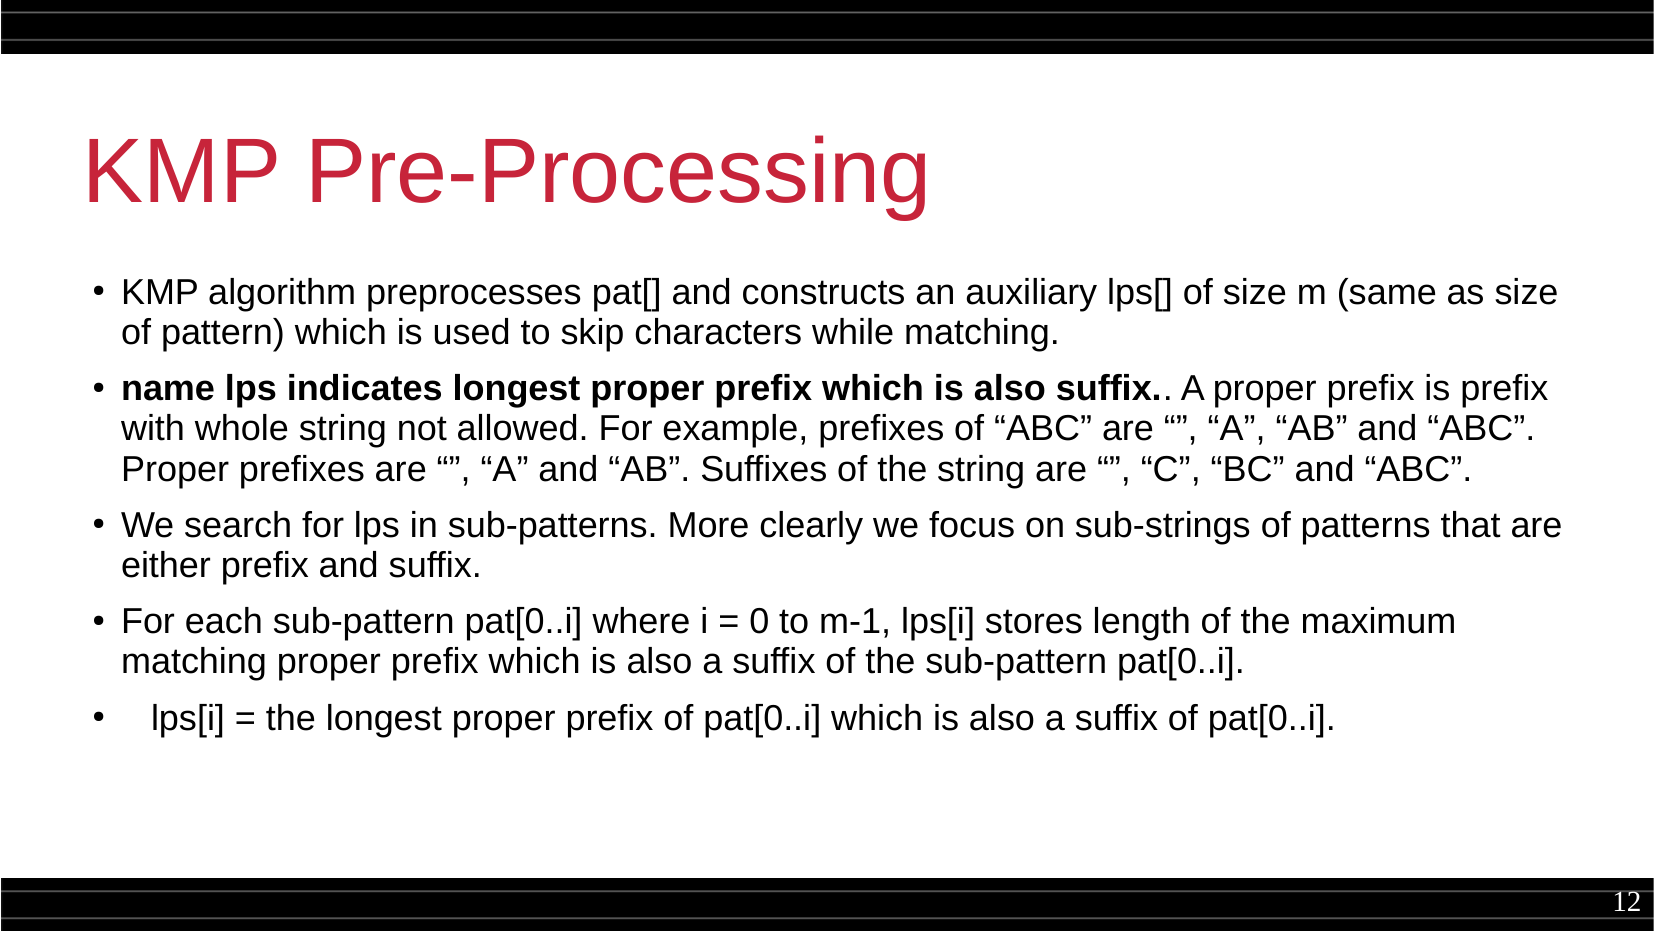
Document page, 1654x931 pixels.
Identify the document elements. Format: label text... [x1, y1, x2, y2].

title KMP Pre-Processing [82, 92, 1571, 249]
picture [1, 0, 1654, 54]
list KMP algorithm preprocesses pat[] and constructs an auxiliary lps[] of size m (same as size of pattern) which is used to skip characters while matching. name lps indicates longest proper prefix which is also suffix.. A proper prefix is prefix with whole string not allowed. For example, prefixes of “ABC” are “”, “A”, “AB” and “ABC”. Proper prefixes are “”, “A” and “AB”. Suffixes of the string are “”, “C”, “BC” and “ABC”. We search for lps in sub-patterns. More clearly we focus on sub-strings of patterns that are either prefix and suffix. For each sub-pattern pat[0..i] where i = 0 to m-1, lps[i] stores length of the maximum matching proper prefix which is also a suffix of the sub-pattern pat[0..i]. lps[i] = the longest proper prefix of pat[0..i] which is also a suffix of pat[0..i]. [82, 271, 1571, 758]
picture [1, 878, 1654, 931]
